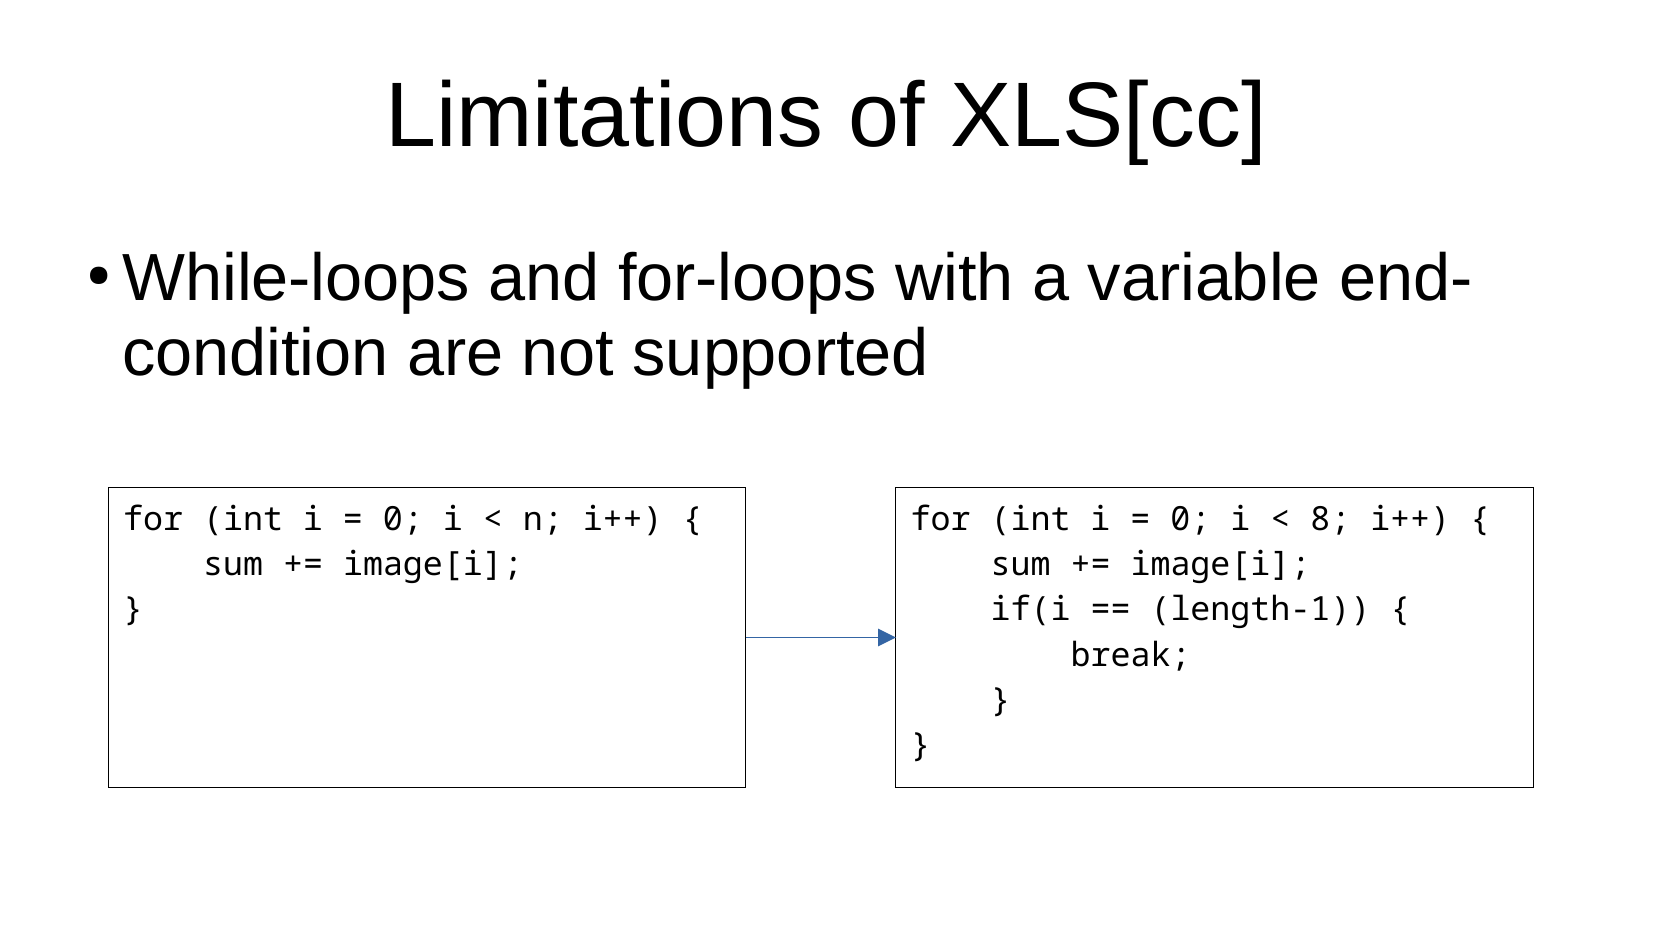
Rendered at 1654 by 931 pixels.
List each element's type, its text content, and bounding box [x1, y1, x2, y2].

text_box for (int i = 0; i < n; i++) { sum += image[i]; } [108, 487, 746, 788]
title Limitations of XLS[cc] [82, 37, 1571, 193]
subtitle While-loops and for-loops with a variable end-condition are not supported [86, 217, 1576, 488]
text_box for (int i = 0; i < 8; i++) { sum += image[i]; if(i == (length-1)) { break; } } [895, 487, 1534, 788]
